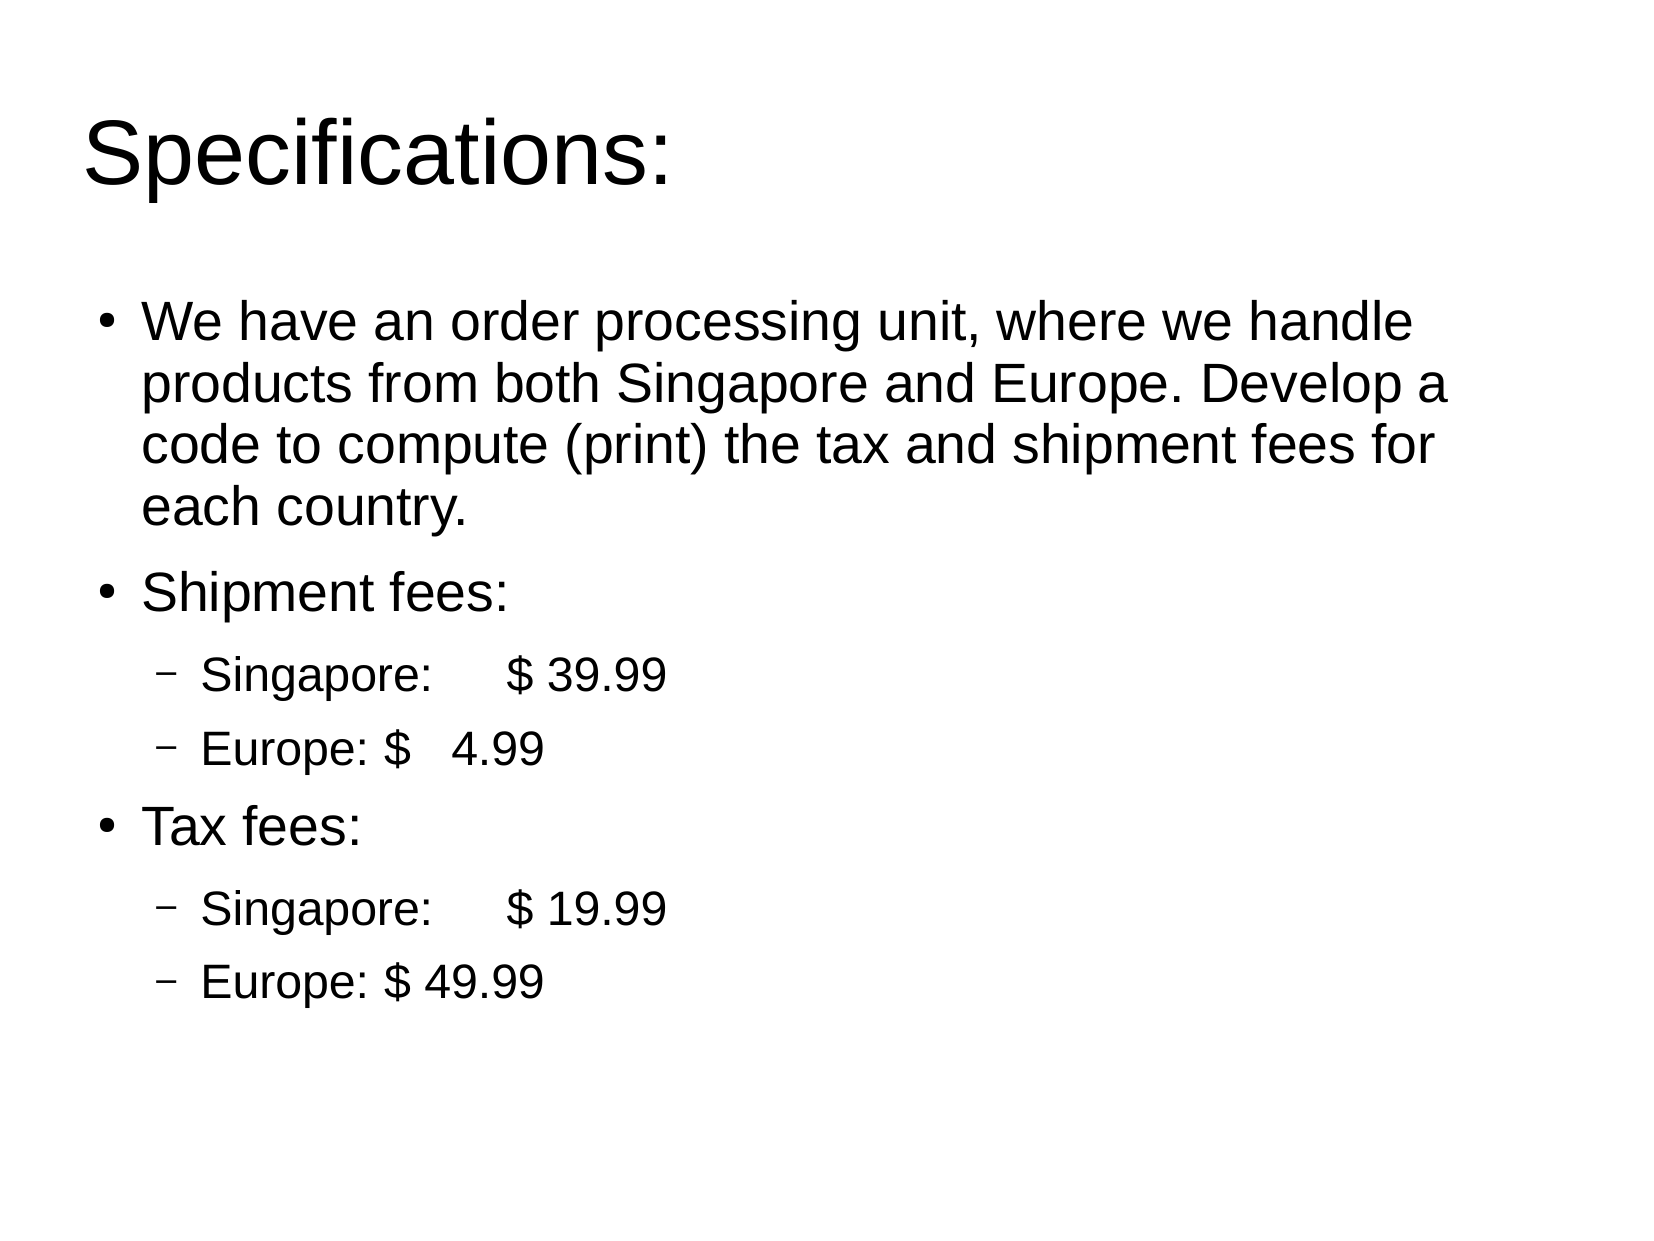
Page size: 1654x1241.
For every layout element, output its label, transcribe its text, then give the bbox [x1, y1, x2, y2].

title Specifications: [82, 49, 1571, 257]
list We have an order processing unit, where we handle products from both Singapore and Europe. Develop a code to compute (print) the tax and shipment fees for each country. Shipment fees: Singapore: $ 39.99 Europe: $ 4.99 Tax fees: Singapore: $ 19.99 Europe: $ 49.99 [82, 290, 1571, 1010]
